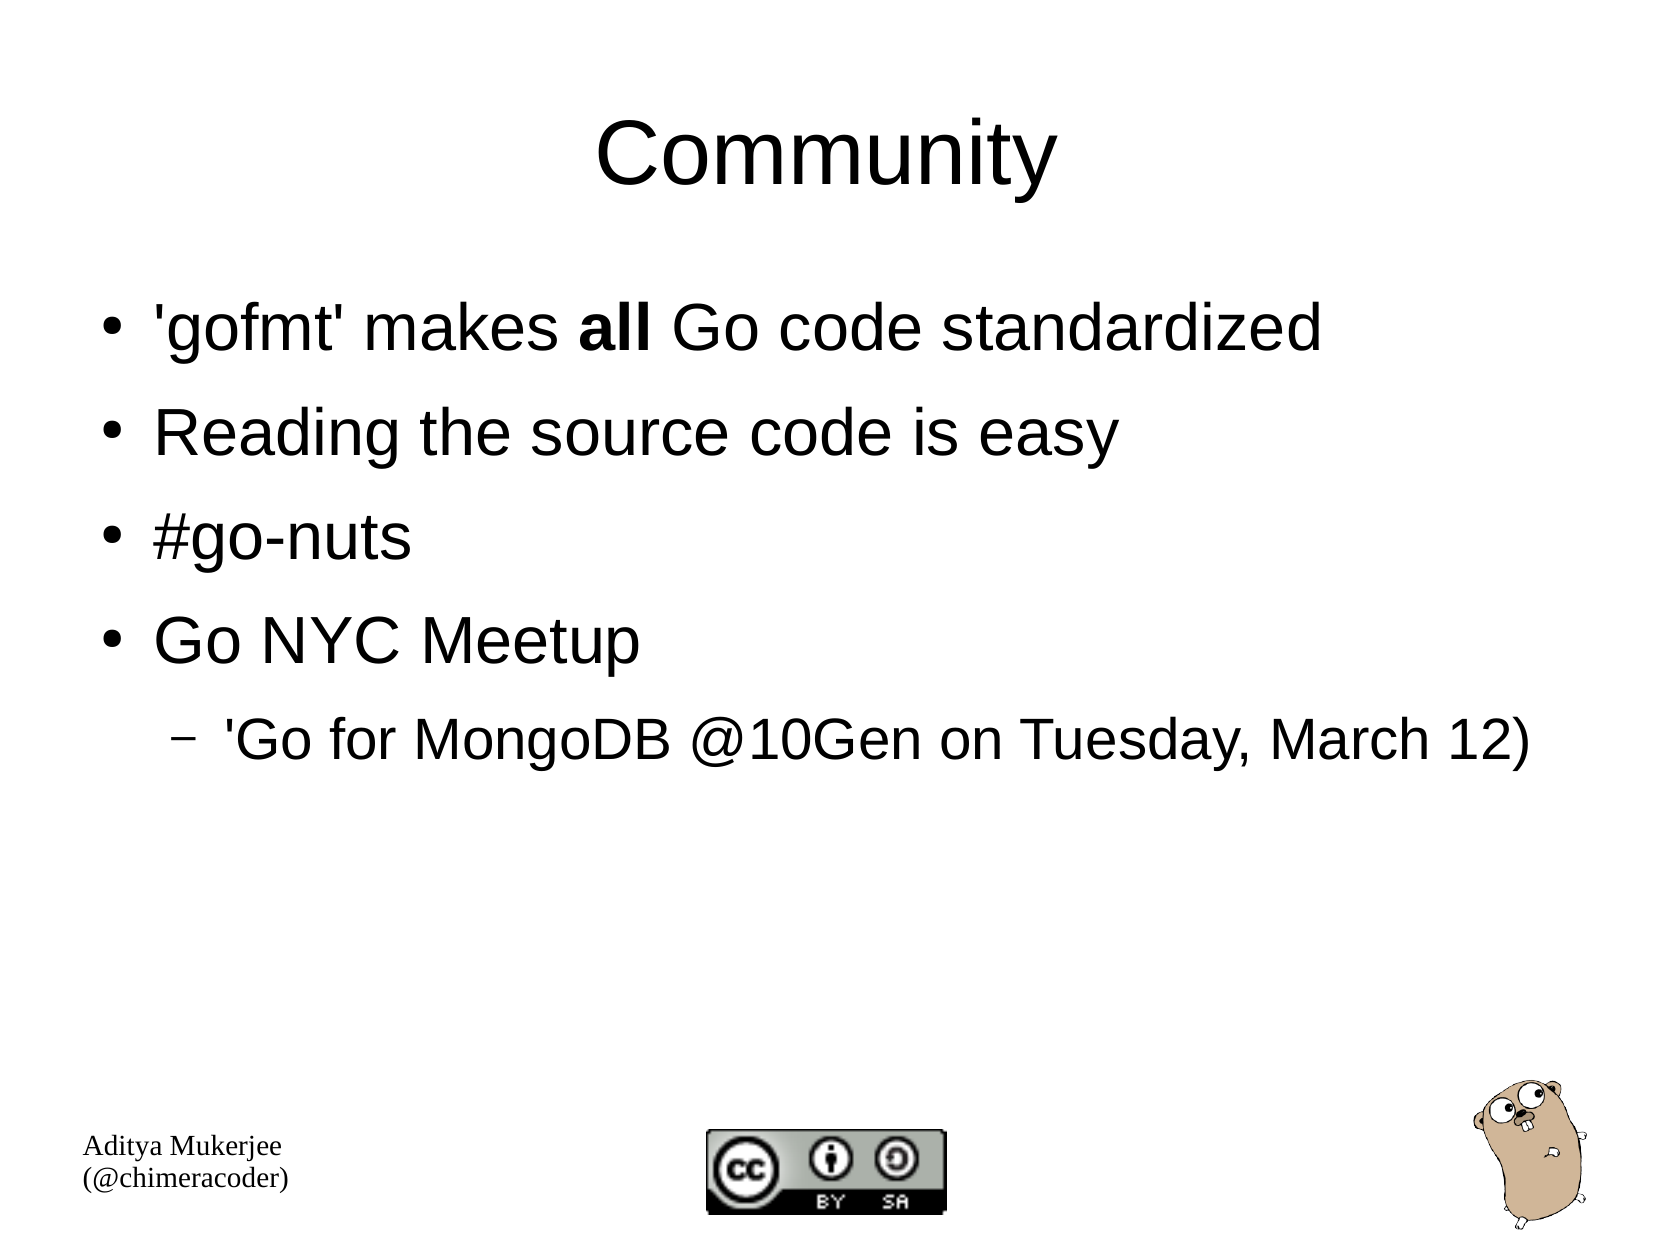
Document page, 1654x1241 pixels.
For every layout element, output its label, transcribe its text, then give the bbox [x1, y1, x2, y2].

list 'gofmt' makes all Go code standardized Reading the source code is easy #go-nuts Go NYC Meetup 'Go for MongoDB @10Gen on Tuesday, March 12) [82, 290, 1538, 1010]
title Community [82, 49, 1571, 257]
picture [1455, 1079, 1606, 1230]
picture [706, 1129, 947, 1215]
